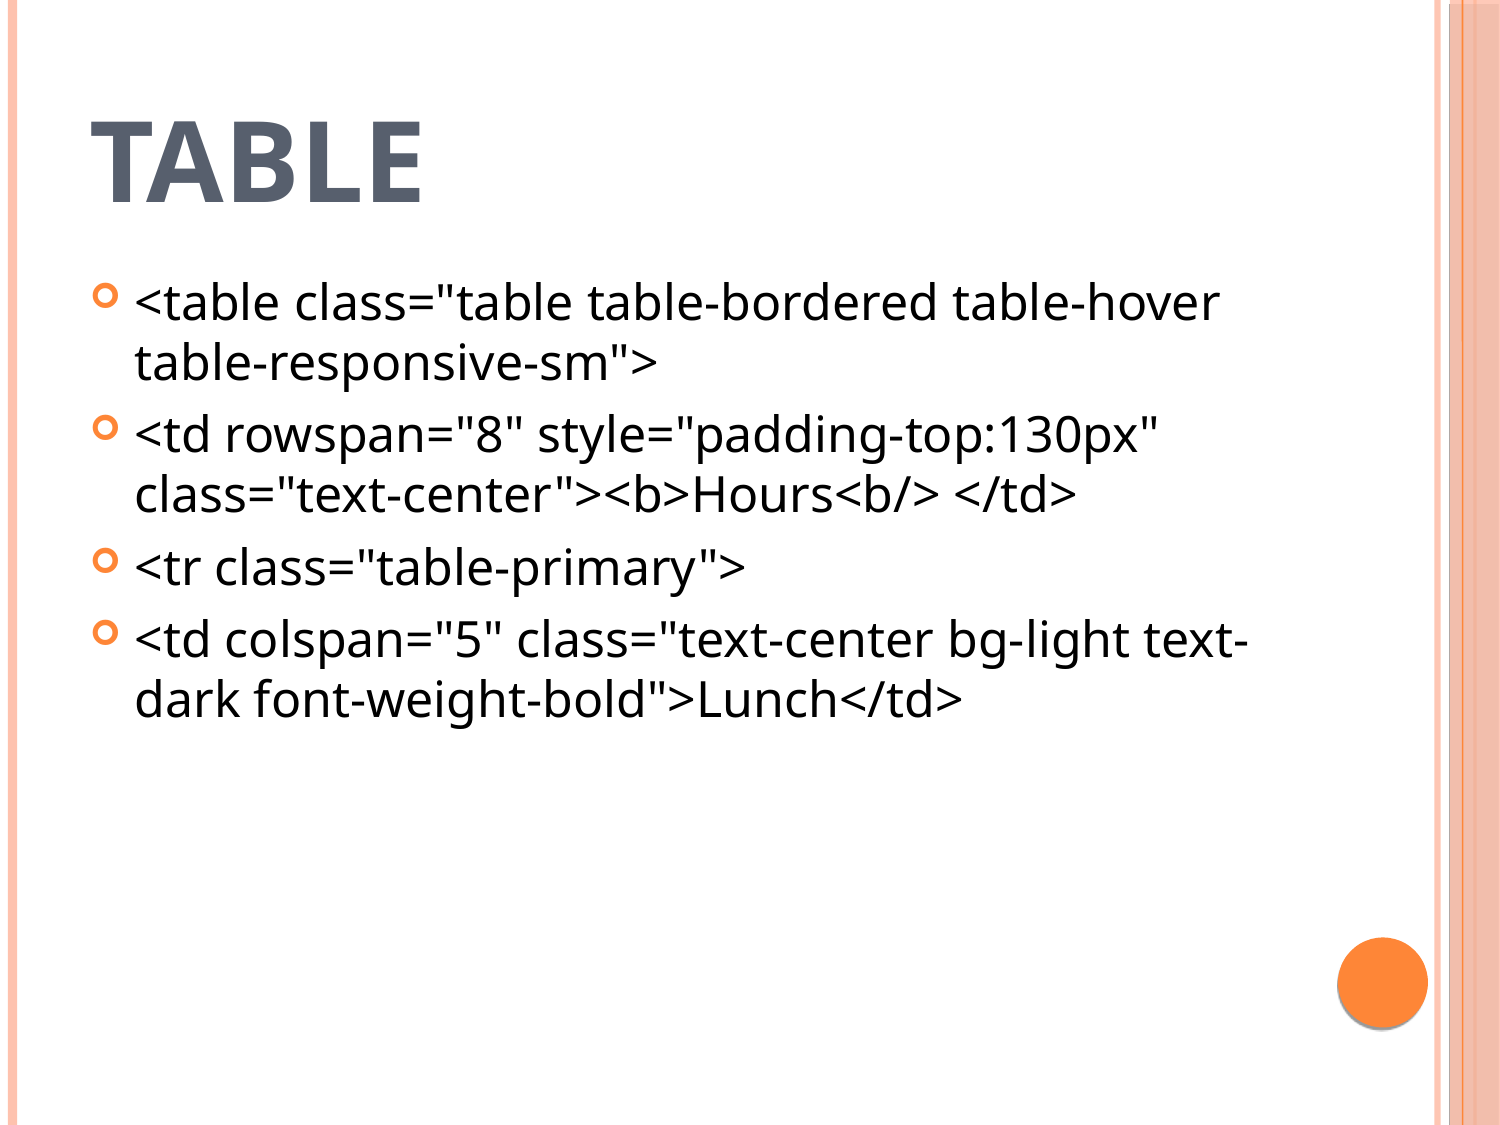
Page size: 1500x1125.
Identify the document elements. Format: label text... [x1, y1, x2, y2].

title Table [75, 45, 1300, 233]
list <table class="table table-bordered table-hover table-responsive-sm"> <td rowspan="8" style="padding-top:130px" class="text-center"><b>Hours<b/> </td> <tr class="table-primary"> <td colspan="5" class="text-center bg-light text-dark font-weight-bold">Lunch</td> [75, 262, 1300, 1062]
